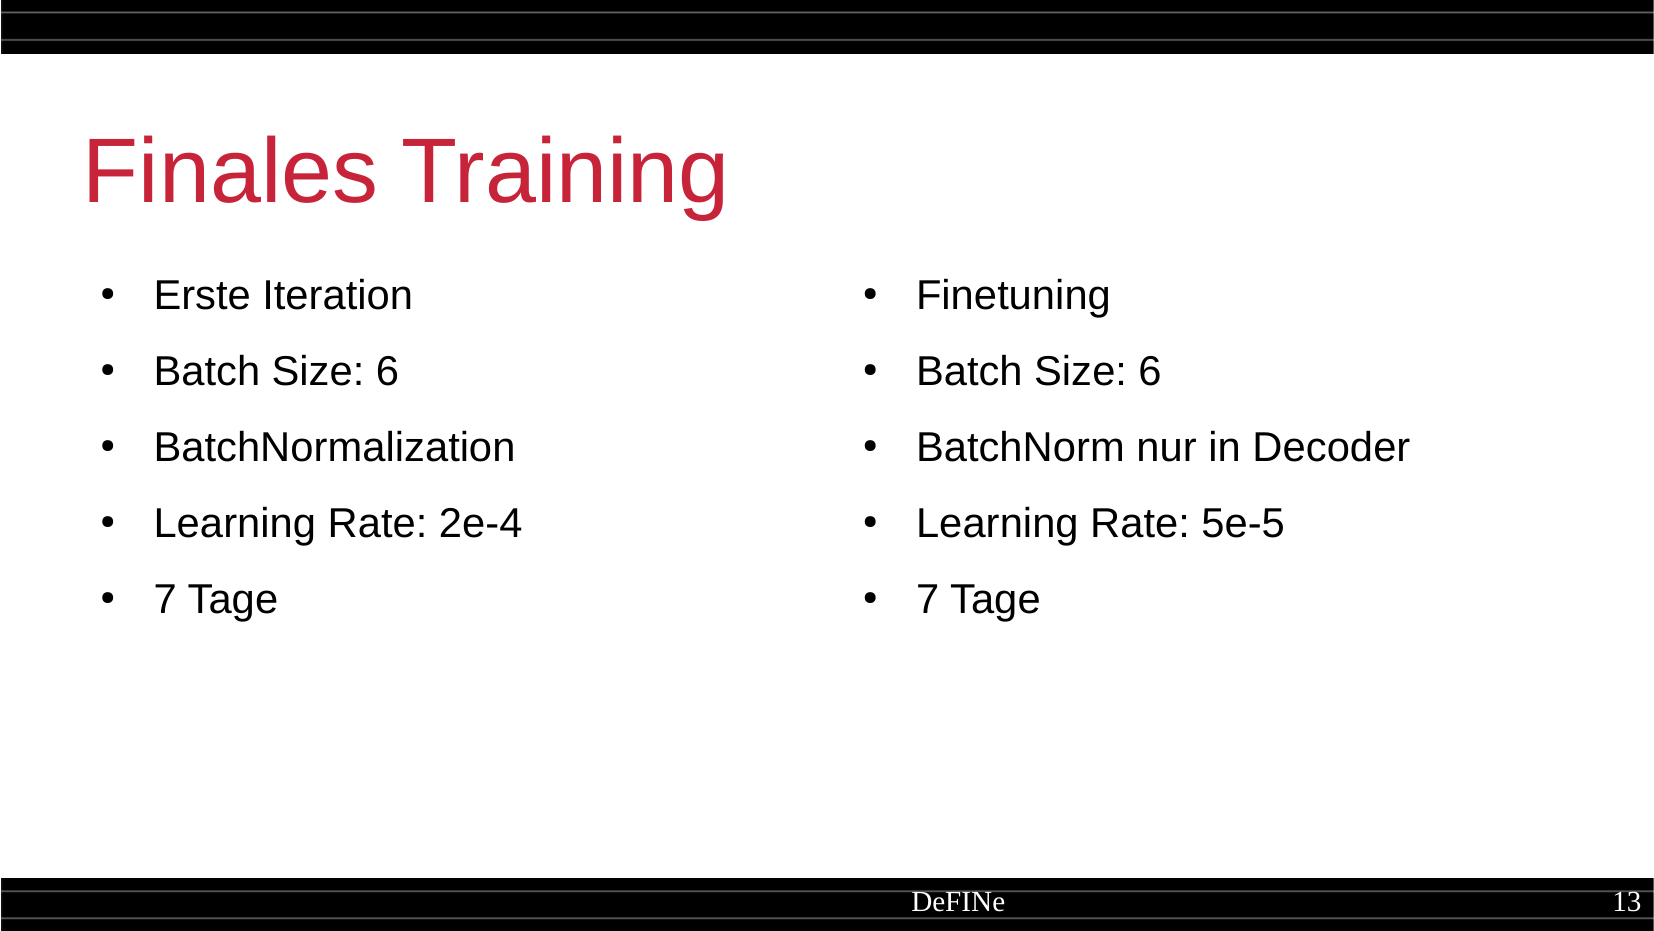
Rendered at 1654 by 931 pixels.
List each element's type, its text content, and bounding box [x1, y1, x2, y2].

list Finetuning Batch Size: 6 BatchNorm nur in Decoder Learning Rate: 5e-5 7 Tage [845, 271, 1572, 758]
picture [1, 0, 1654, 54]
list Erste Iteration Batch Size: 6 BatchNormalization Learning Rate: 2e-4 7 Tage [82, 271, 809, 758]
title Finales Training [82, 92, 1571, 249]
picture [1, 878, 1654, 931]
